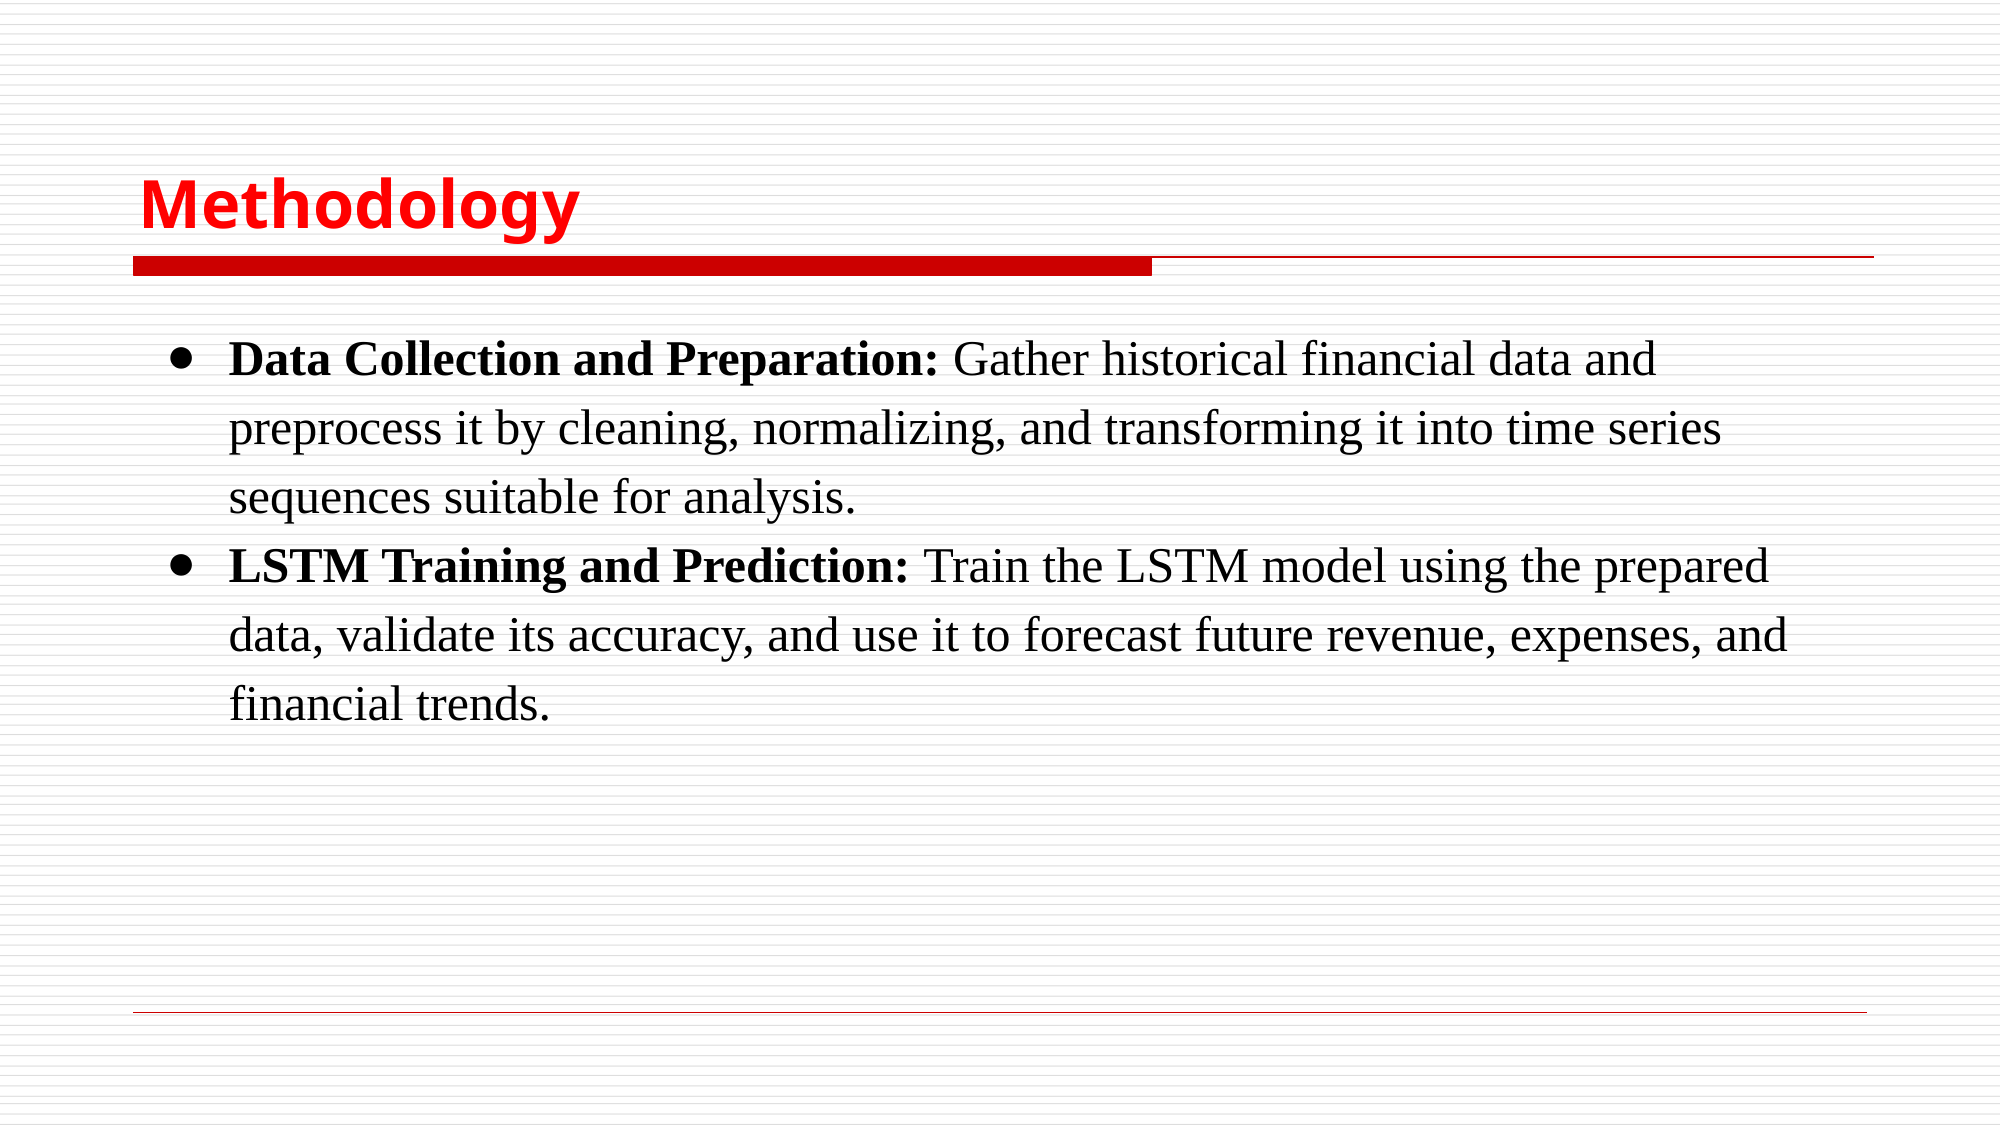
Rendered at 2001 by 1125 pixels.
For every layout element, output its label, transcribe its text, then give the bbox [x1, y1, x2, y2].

title Methodology [138, 162, 1862, 301]
text_box Data Collection and Preparation: Gather historical financial data and preprocess it by cleaning, normalizing, and transforming it into time series sequences suitable for analysis. LSTM Training and Prediction: Train the LSTM model using the prepared data, validate its accuracy, and use it to forecast future revenue, expenses, and financial trends. [138, 301, 1862, 814]
picture [0, 0, 2000, 1125]
